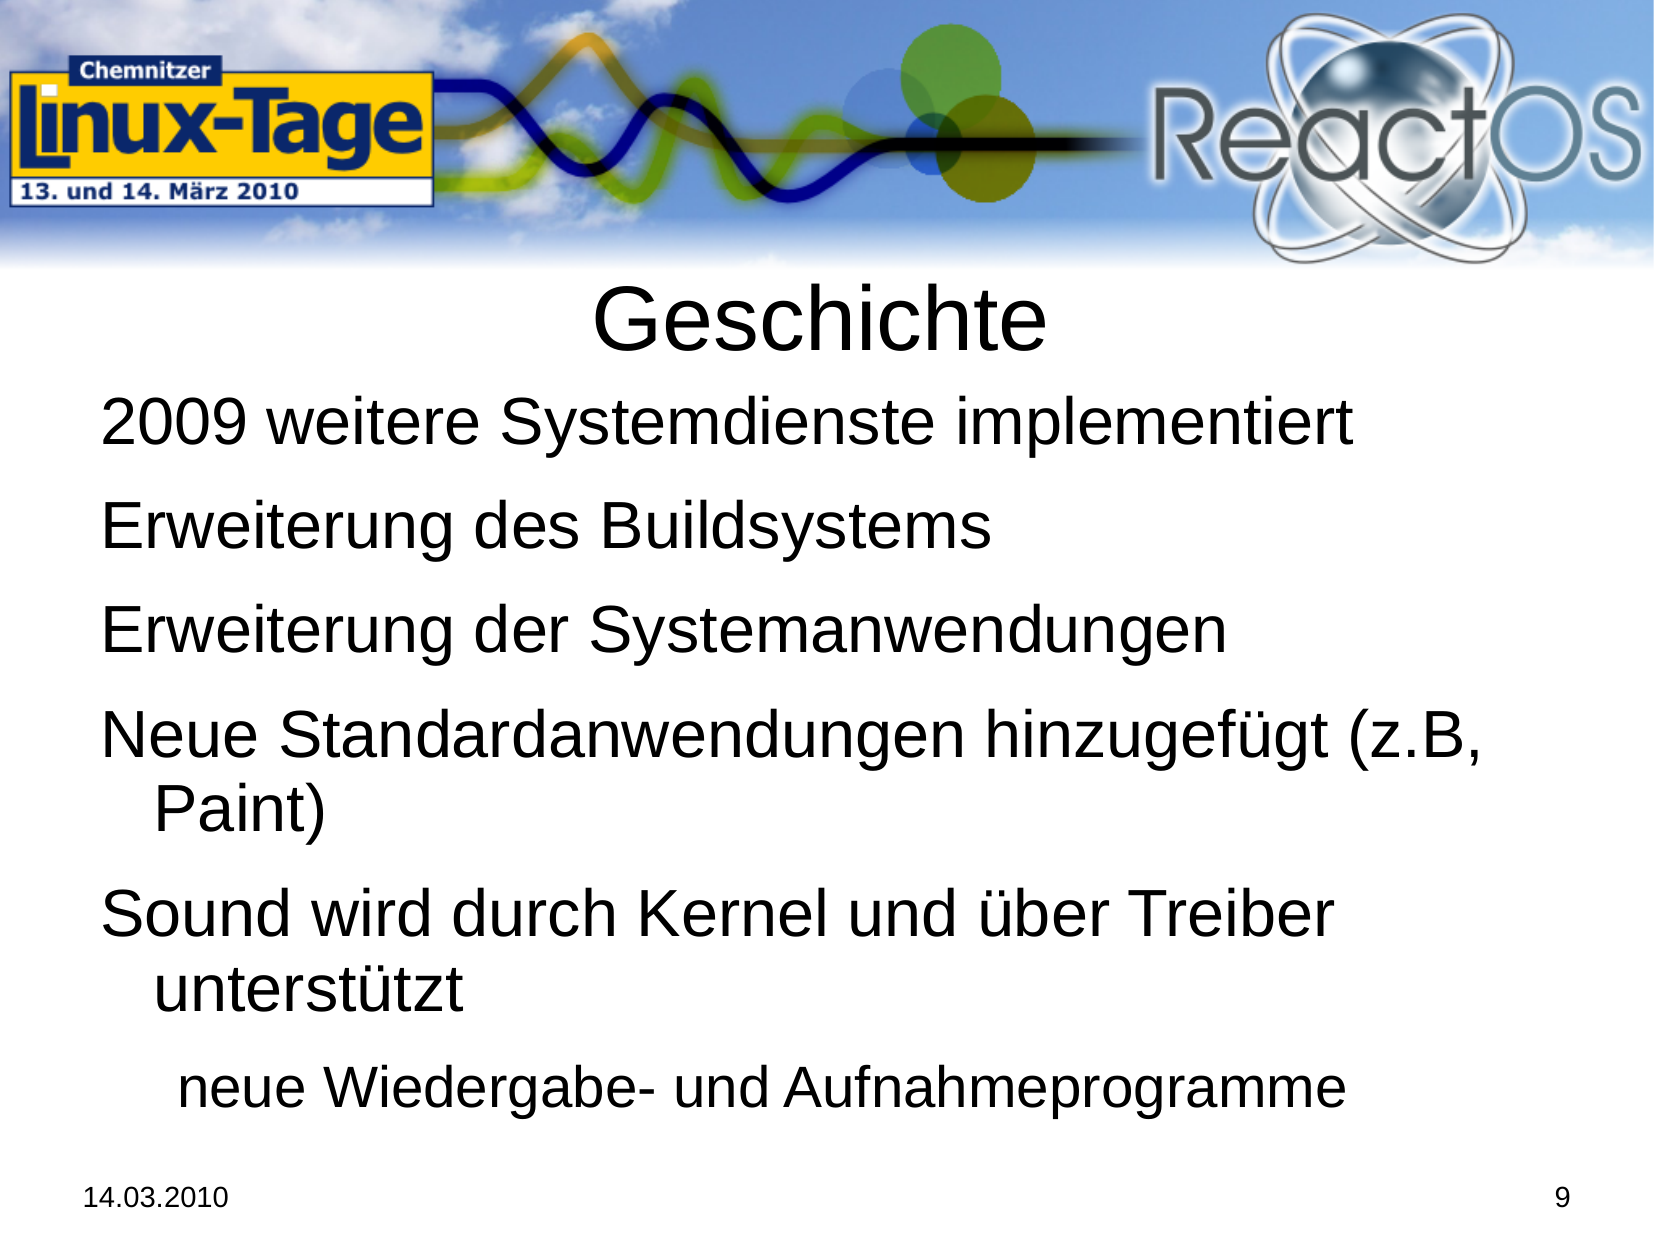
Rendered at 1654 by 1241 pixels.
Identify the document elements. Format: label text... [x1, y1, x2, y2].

list 2009 weitere Systemdienste implementiert Erweiterung des Buildsystems Erweiterung der Systemanwendungen Neue Standardanwendungen hinzugefügt (z.B, Paint) Sound wird durch Kernel und über Treiber unterstützt neue Wiedergabe- und Aufnahmeprogramme [82, 383, 1571, 1120]
picture [0, 0, 1654, 1241]
title Geschichte [76, 230, 1565, 408]
